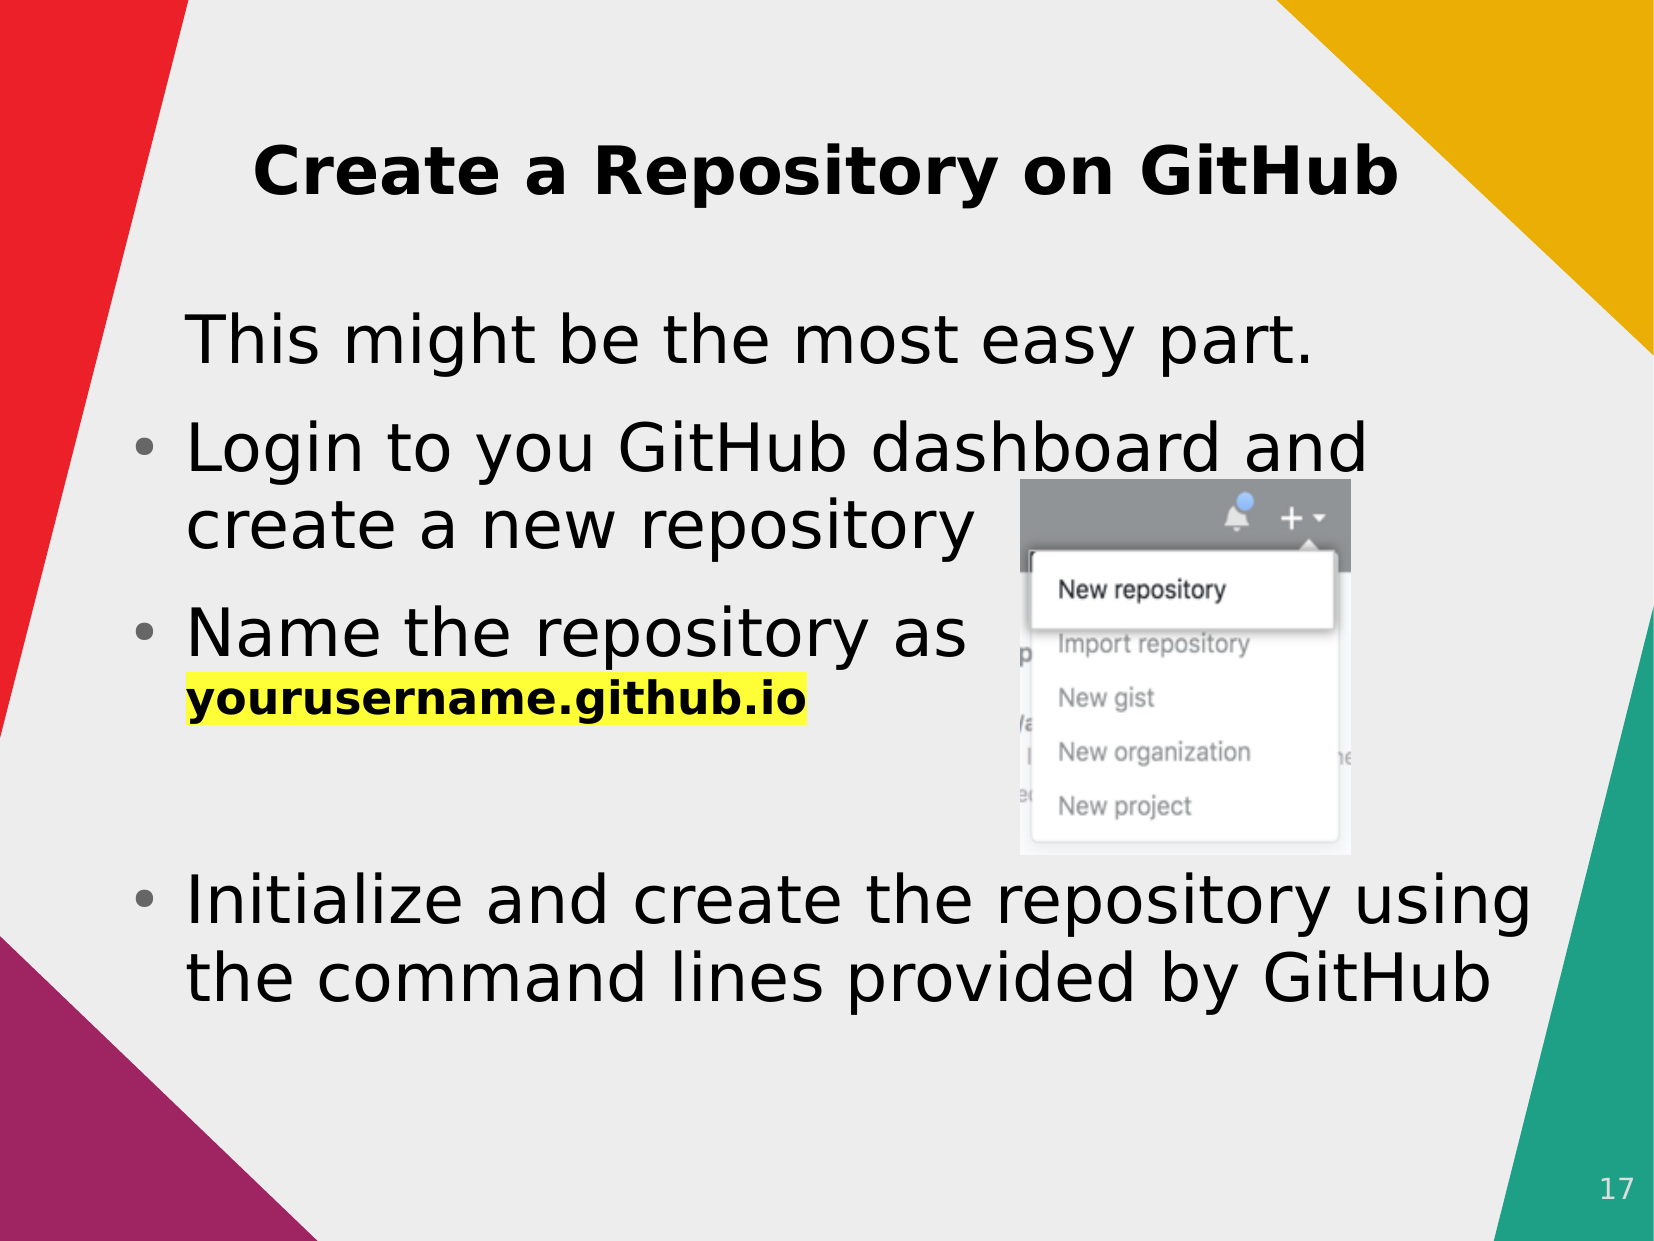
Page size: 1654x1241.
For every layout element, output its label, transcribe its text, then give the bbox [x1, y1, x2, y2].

list This might be the most easy part. Login to you GitHub dashboard and create a new repository Name the repository as yourusername.github.io Initialize and create the repository using the command lines provided by GitHub [114, 301, 1539, 1033]
title Create a Repository on GitHub [114, 73, 1539, 271]
picture [1020, 479, 1351, 856]
